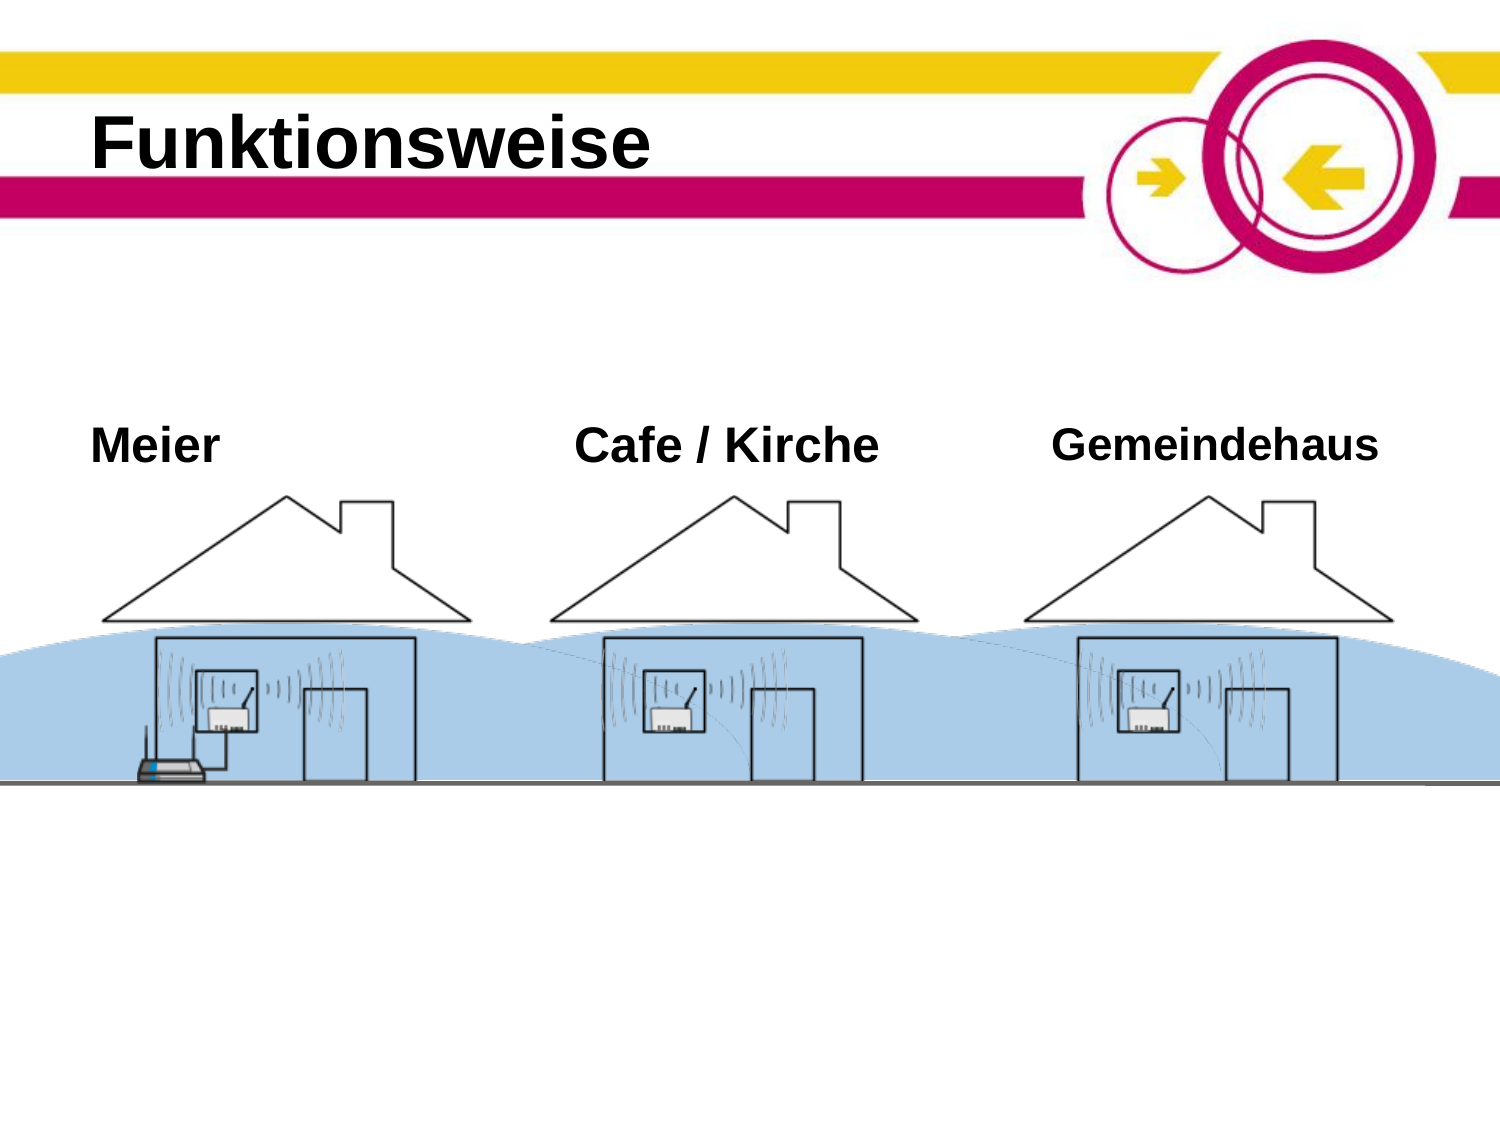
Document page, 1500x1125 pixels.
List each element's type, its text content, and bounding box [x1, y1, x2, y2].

picture [0, 495, 1500, 784]
text_box Gemeindehaus [1036, 397, 1406, 485]
text_box Cafe / Kirche [559, 397, 957, 485]
text_box Meier [75, 397, 383, 485]
text_box Funktionsweise [75, 11, 1425, 200]
